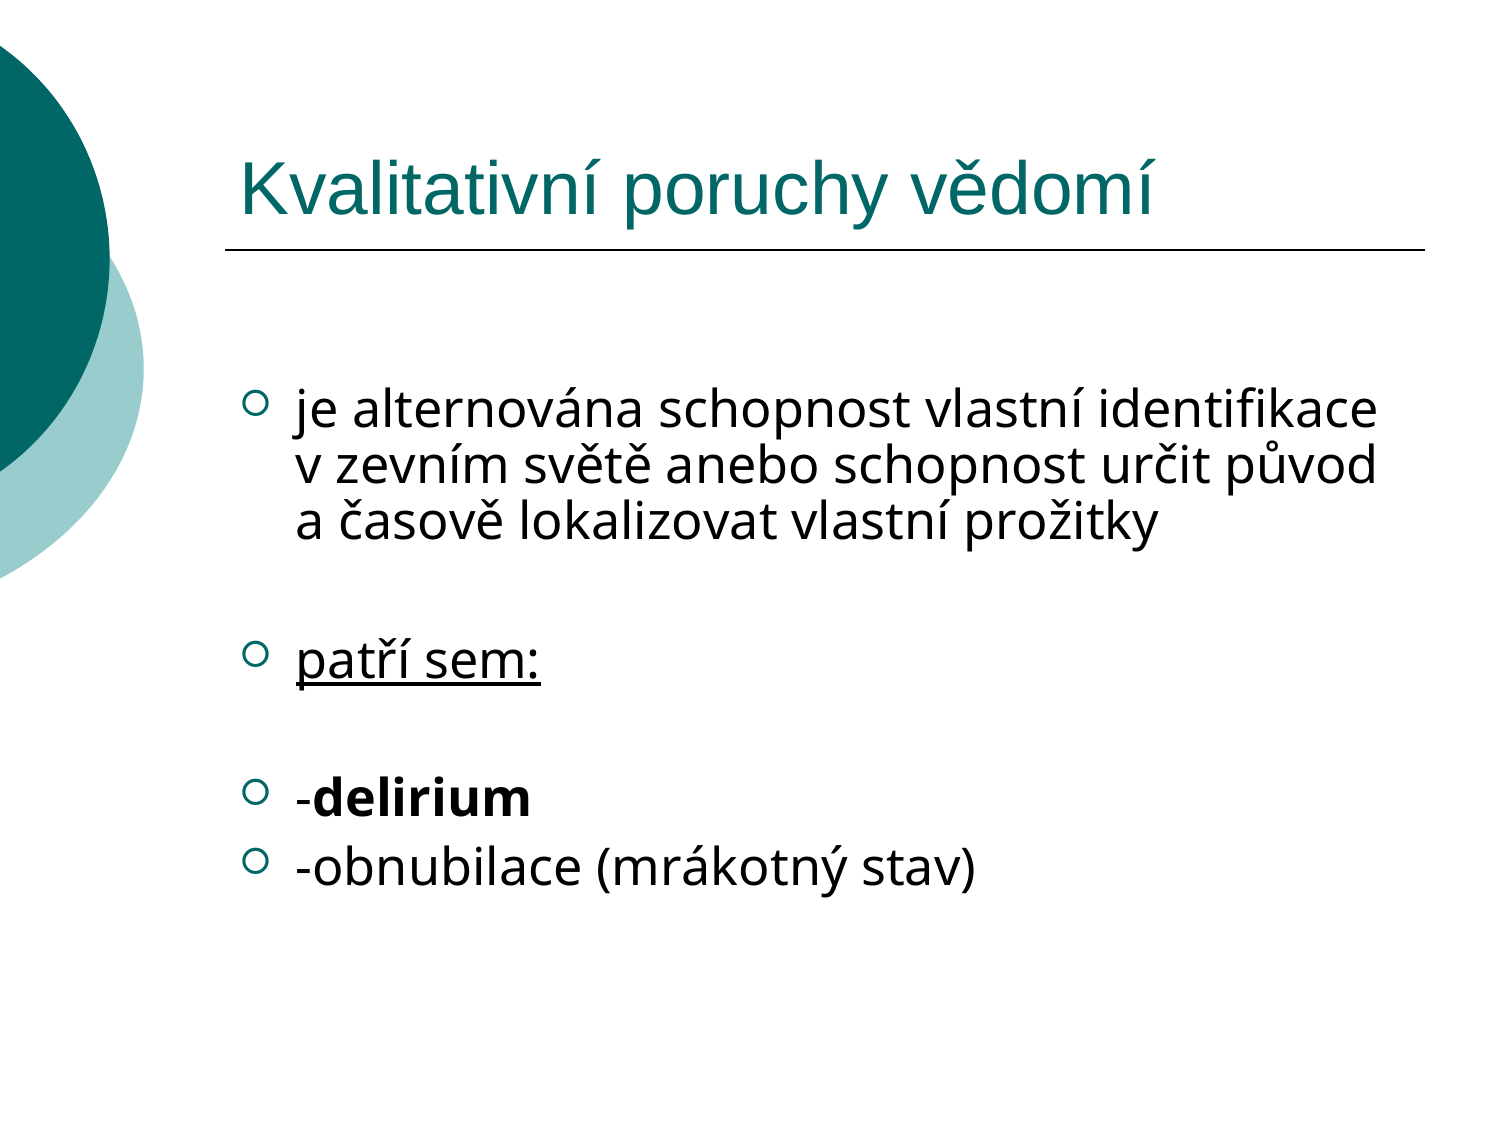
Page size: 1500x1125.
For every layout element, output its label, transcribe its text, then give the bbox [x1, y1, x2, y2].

list je alternována schopnost vlastní identifikace v zevním světě anebo schopnost určit původ a časově lokalizovat vlastní prožitky patří sem: -delirium -obnubilace (mrákotný stav) [224, 299, 1425, 975]
title Kvalitativní poruchy vědomí [224, 49, 1425, 237]
